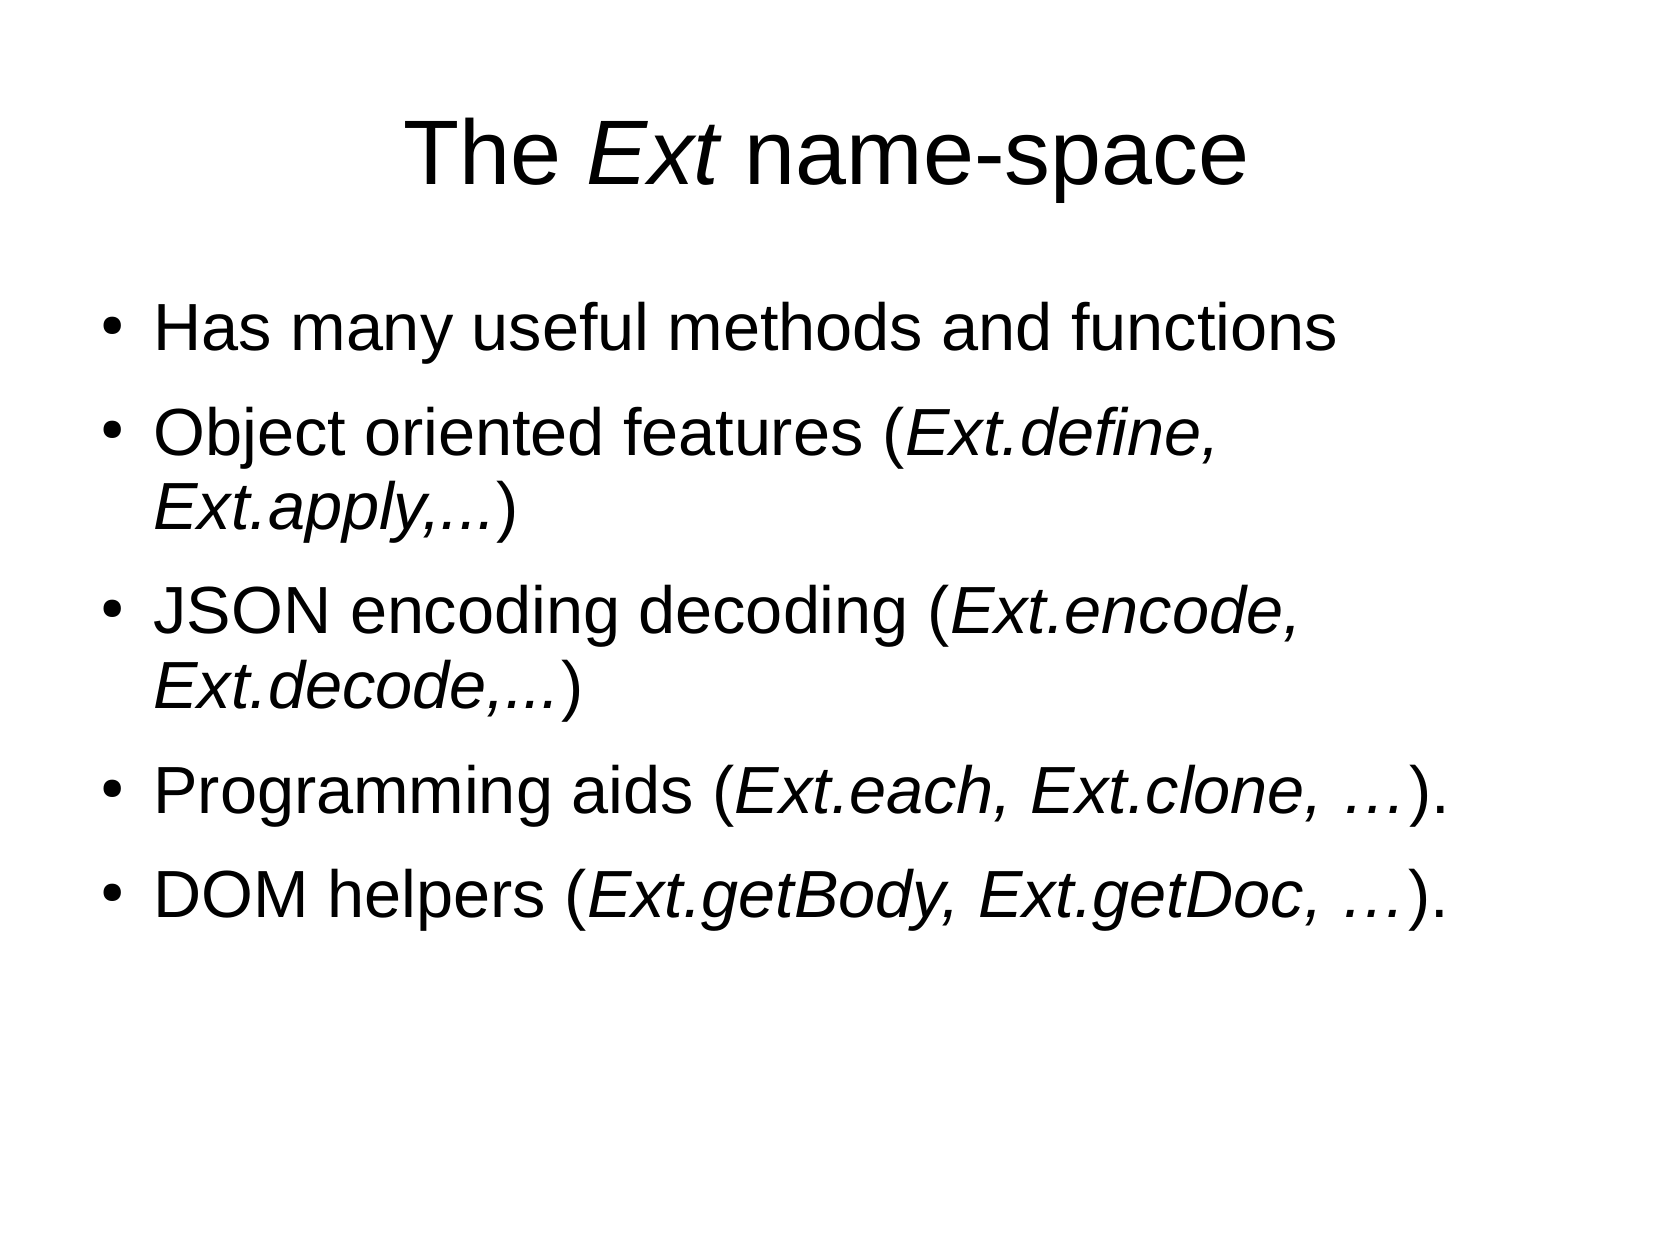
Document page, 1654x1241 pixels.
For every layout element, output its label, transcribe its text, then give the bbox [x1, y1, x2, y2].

title The Ext name-space [82, 49, 1571, 257]
list Has many useful methods and functions Object oriented features (Ext.define, Ext.apply,...) JSON encoding decoding (Ext.encode, Ext.decode,...) Programming aids (Ext.each, Ext.clone, …). DOM helpers (Ext.getBody, Ext.getDoc, …). [82, 290, 1538, 1010]
